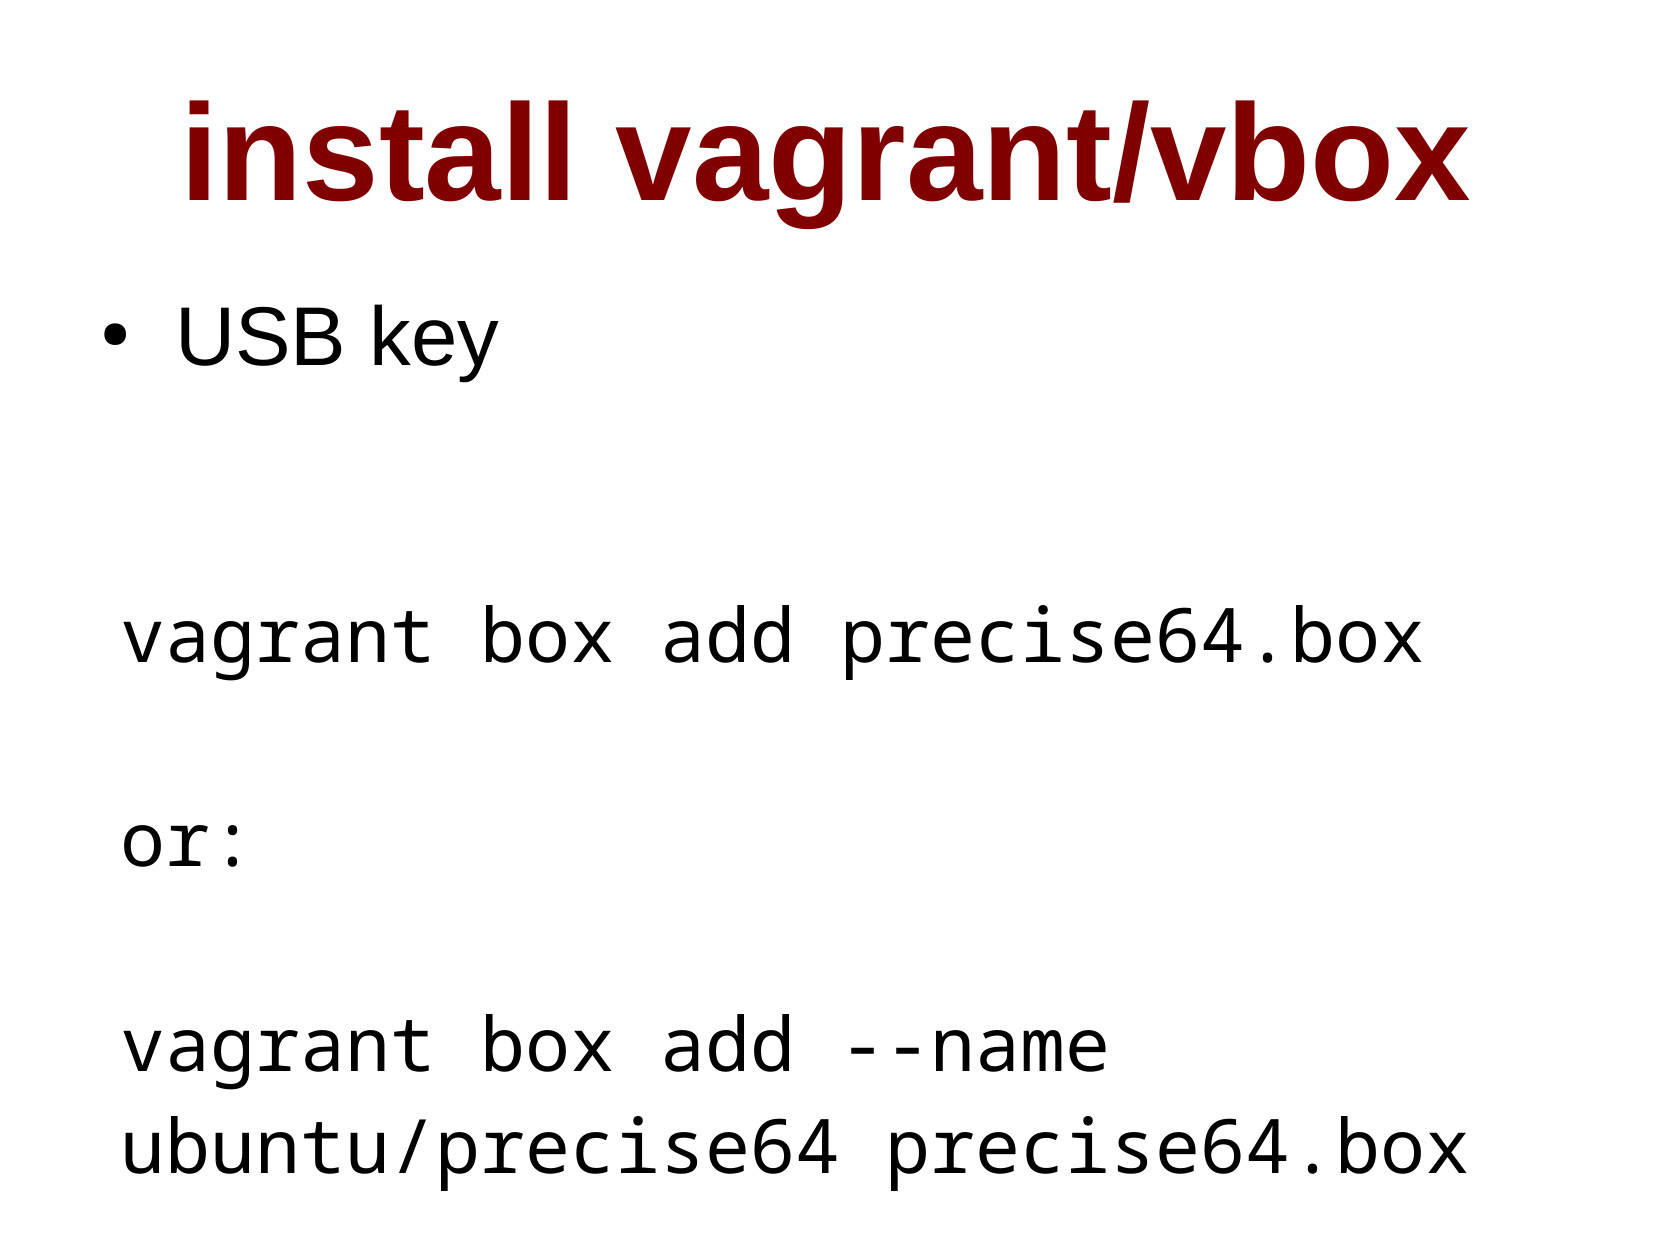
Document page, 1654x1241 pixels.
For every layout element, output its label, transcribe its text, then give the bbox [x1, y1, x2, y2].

title install vagrant/vbox [82, 49, 1571, 257]
text_box vagrant box add precise64.box or: vagrant box add --name ubuntu/precise64 precise64.box [105, 574, 1546, 1112]
list USB key [82, 290, 1571, 557]
